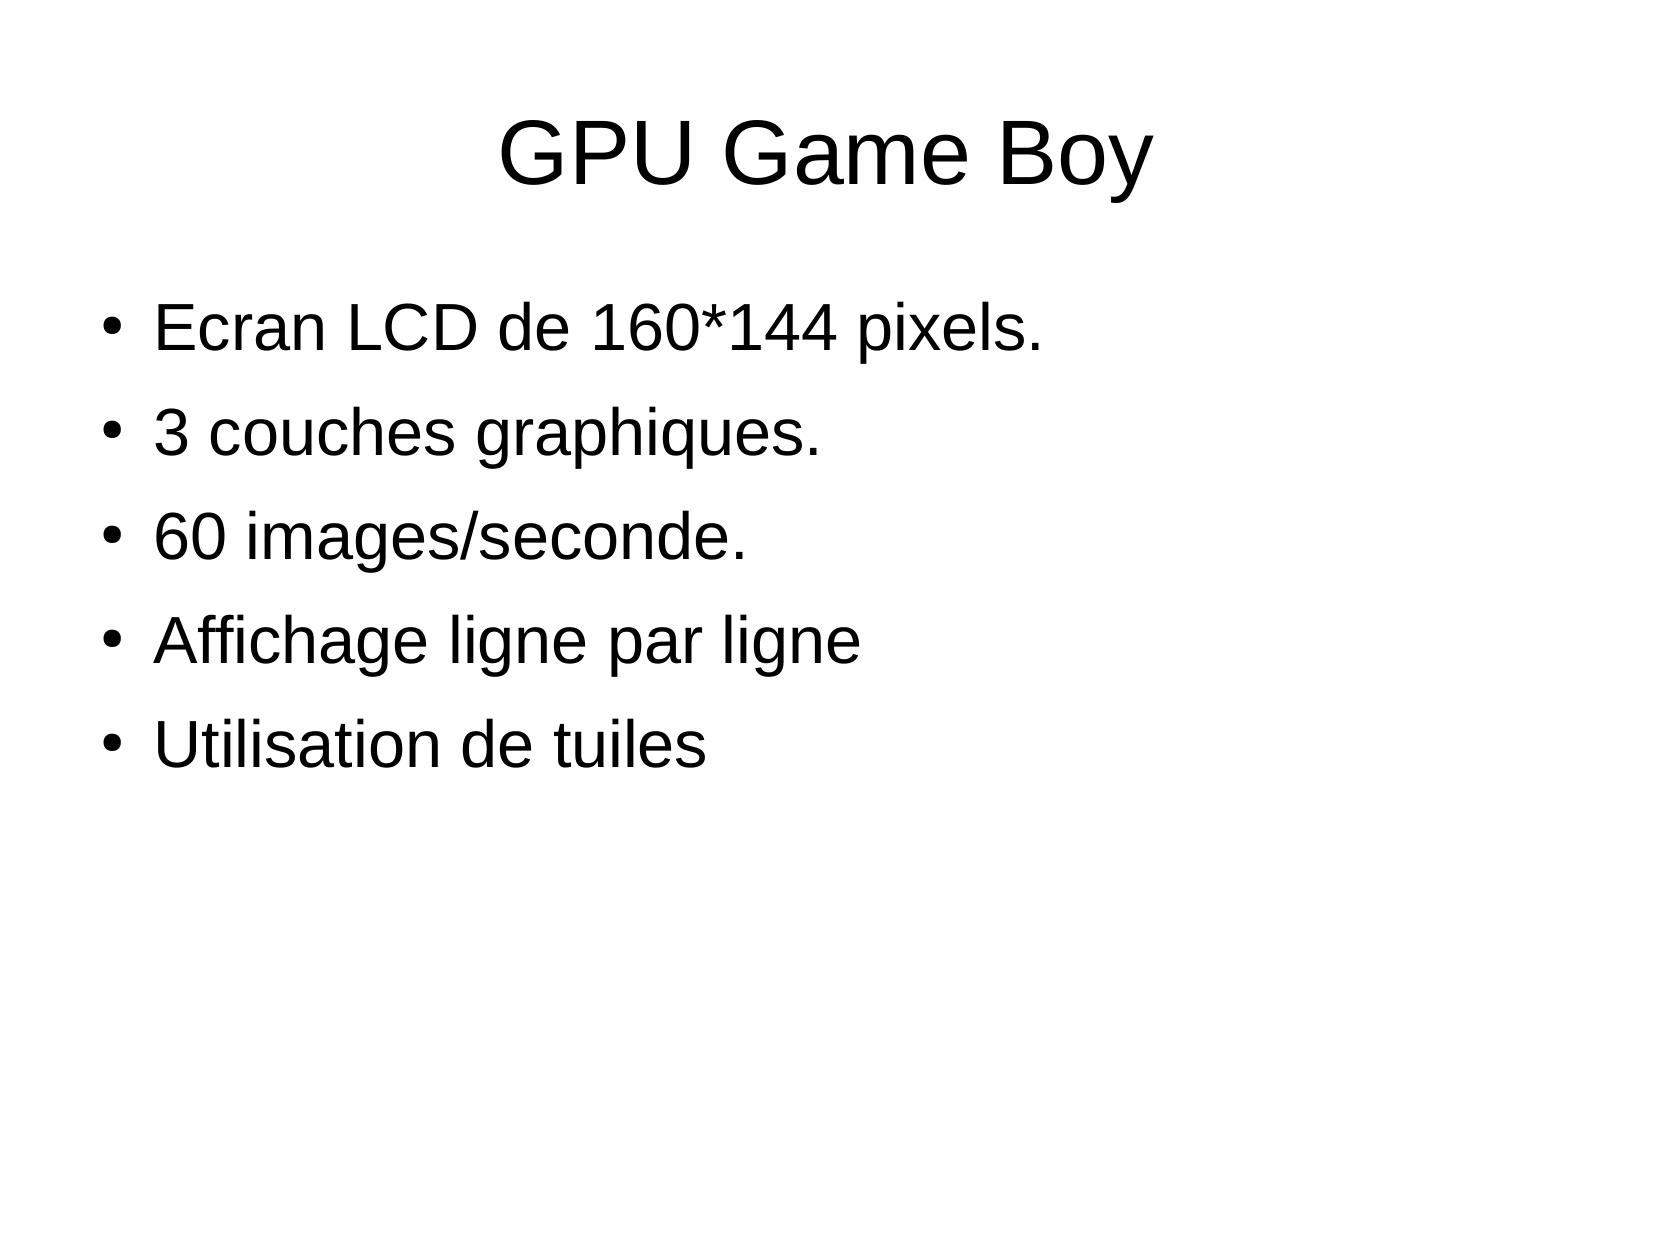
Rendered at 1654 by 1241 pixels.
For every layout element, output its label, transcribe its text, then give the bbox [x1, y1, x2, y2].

list Ecran LCD de 160*144 pixels. 3 couches graphiques. 60 images/seconde. Affichage ligne par ligne Utilisation de tuiles [82, 290, 1538, 1010]
title GPU Game Boy [82, 49, 1571, 257]
